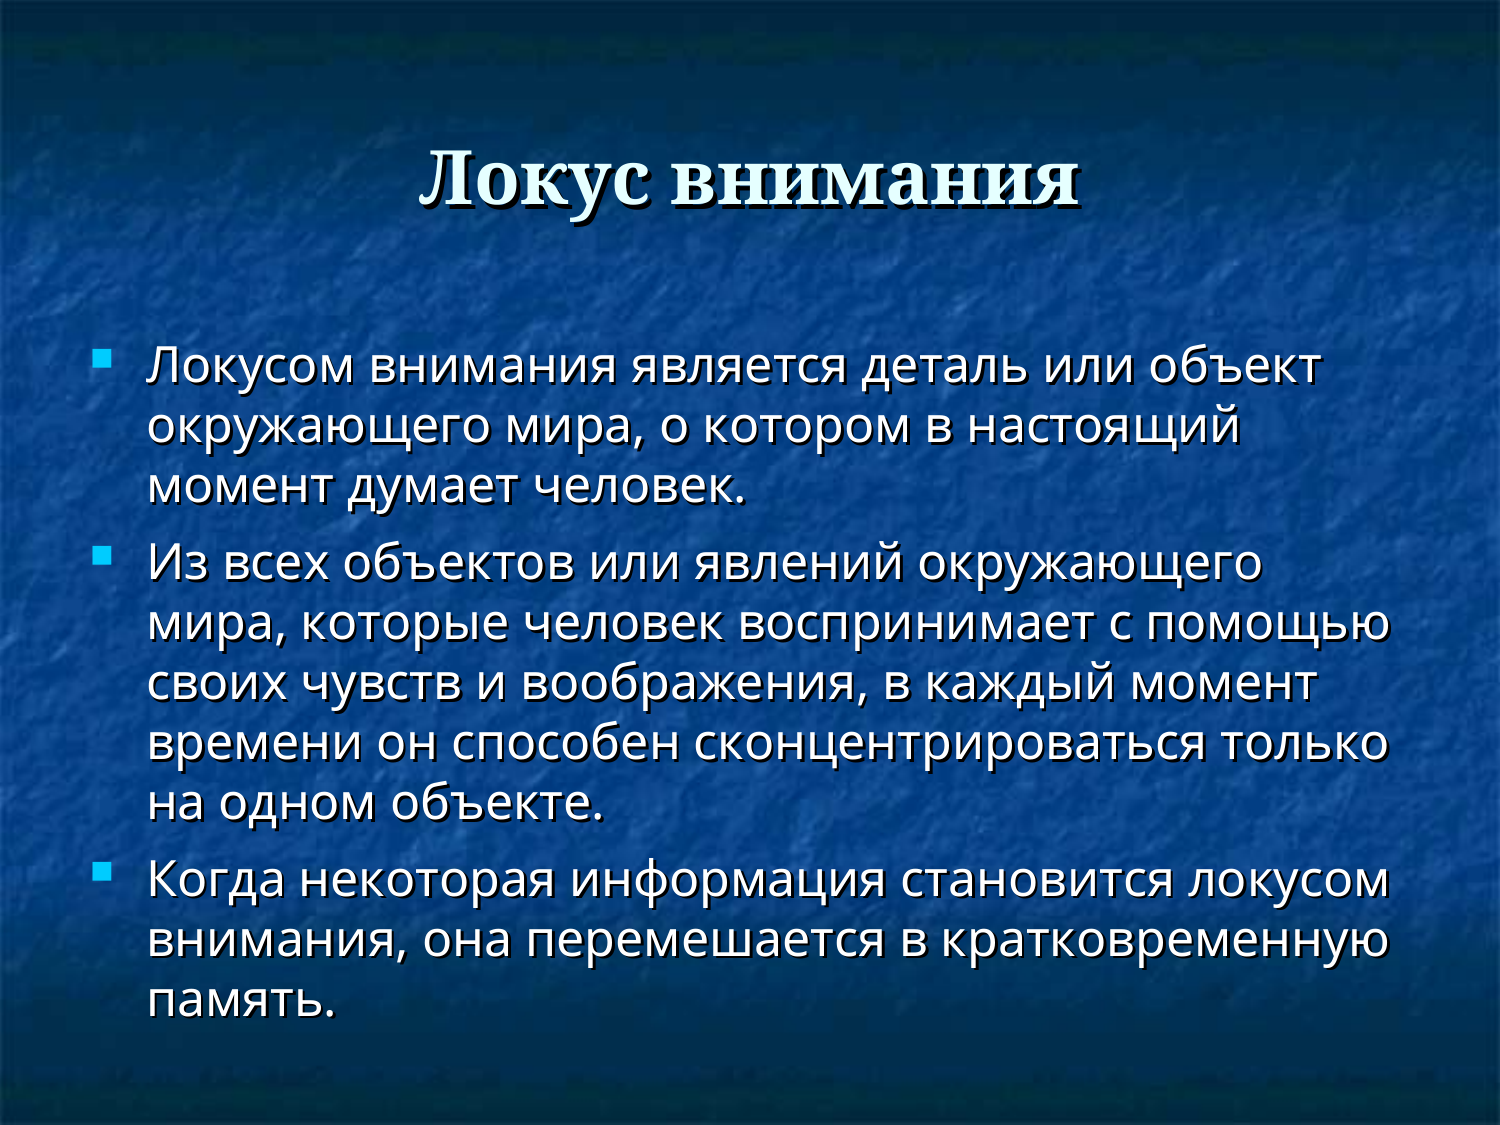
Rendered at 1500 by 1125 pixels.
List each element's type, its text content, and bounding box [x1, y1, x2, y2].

picture [0, 0, 1500, 1125]
list Локусом внимания является деталь или объект окружающего мира, о котором в настоящий момент думает человек. Из всех объектов или явлений окружающего мира, которые человек воспринимает с помощью своих чувств и воображения, в каждый момент времени он способен сконцентрироваться только на одном объекте. Когда некоторая информация становится локусом внимания, она перемешается в кратковременную память. [75, 324, 1426, 1000]
title Локус внимания [75, 57, 1426, 293]
